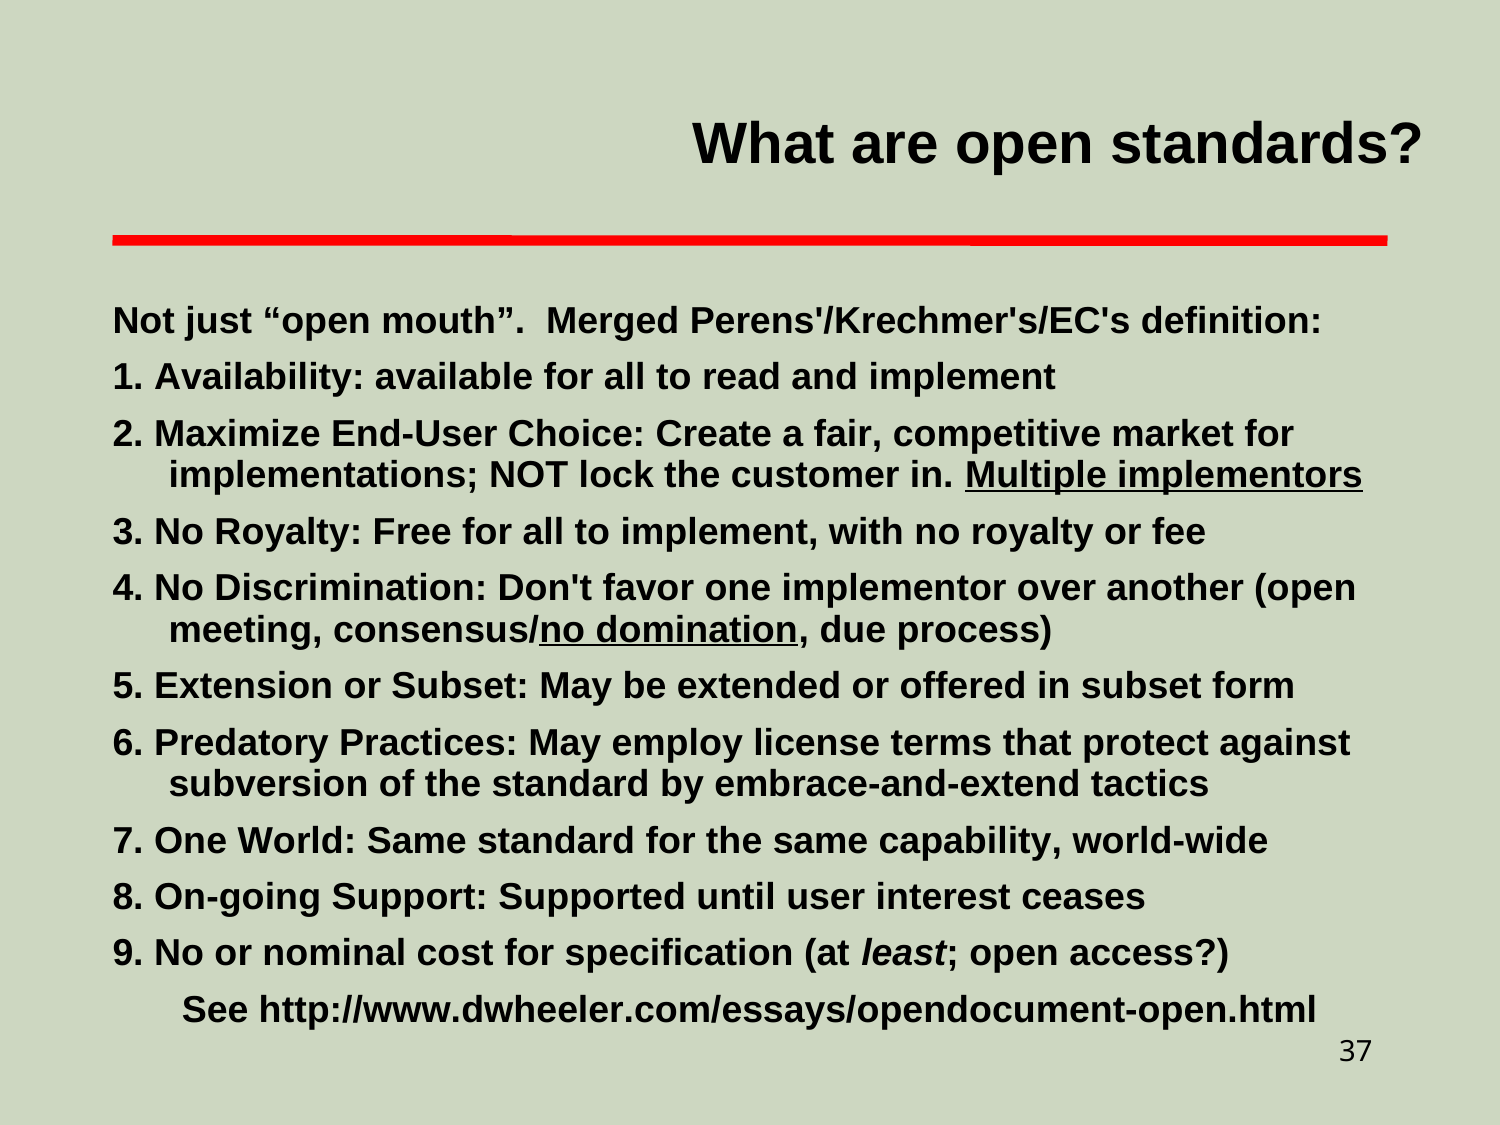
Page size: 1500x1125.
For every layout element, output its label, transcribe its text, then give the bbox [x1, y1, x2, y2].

list Not just “open mouth”. Merged Perens'/Krechmer's/EC's definition: 1. Availability: available for all to read and implement 2. Maximize End-User Choice: Create a fair, competitive market for implementations; NOT lock the customer in. Multiple implementors 3. No Royalty: Free for all to implement, with no royalty or fee 4. No Discrimination: Don't favor one implementor over another (open meeting, consensus/no domination, due process) 5. Extension or Subset: May be extended or offered in subset form 6. Predatory Practices: May employ license terms that protect against subversion of the standard by embrace-and-extend tactics 7. One World: Same standard for the same capability, world-wide 8. On-going Support: Supported until user interest ceases 9. No or nominal cost for specification (at least; open access?) See http://www.dwheeler.com/essays/opendocument-open.html [112, 299, 1388, 1111]
title What are open standards? [375, 74, 1426, 213]
